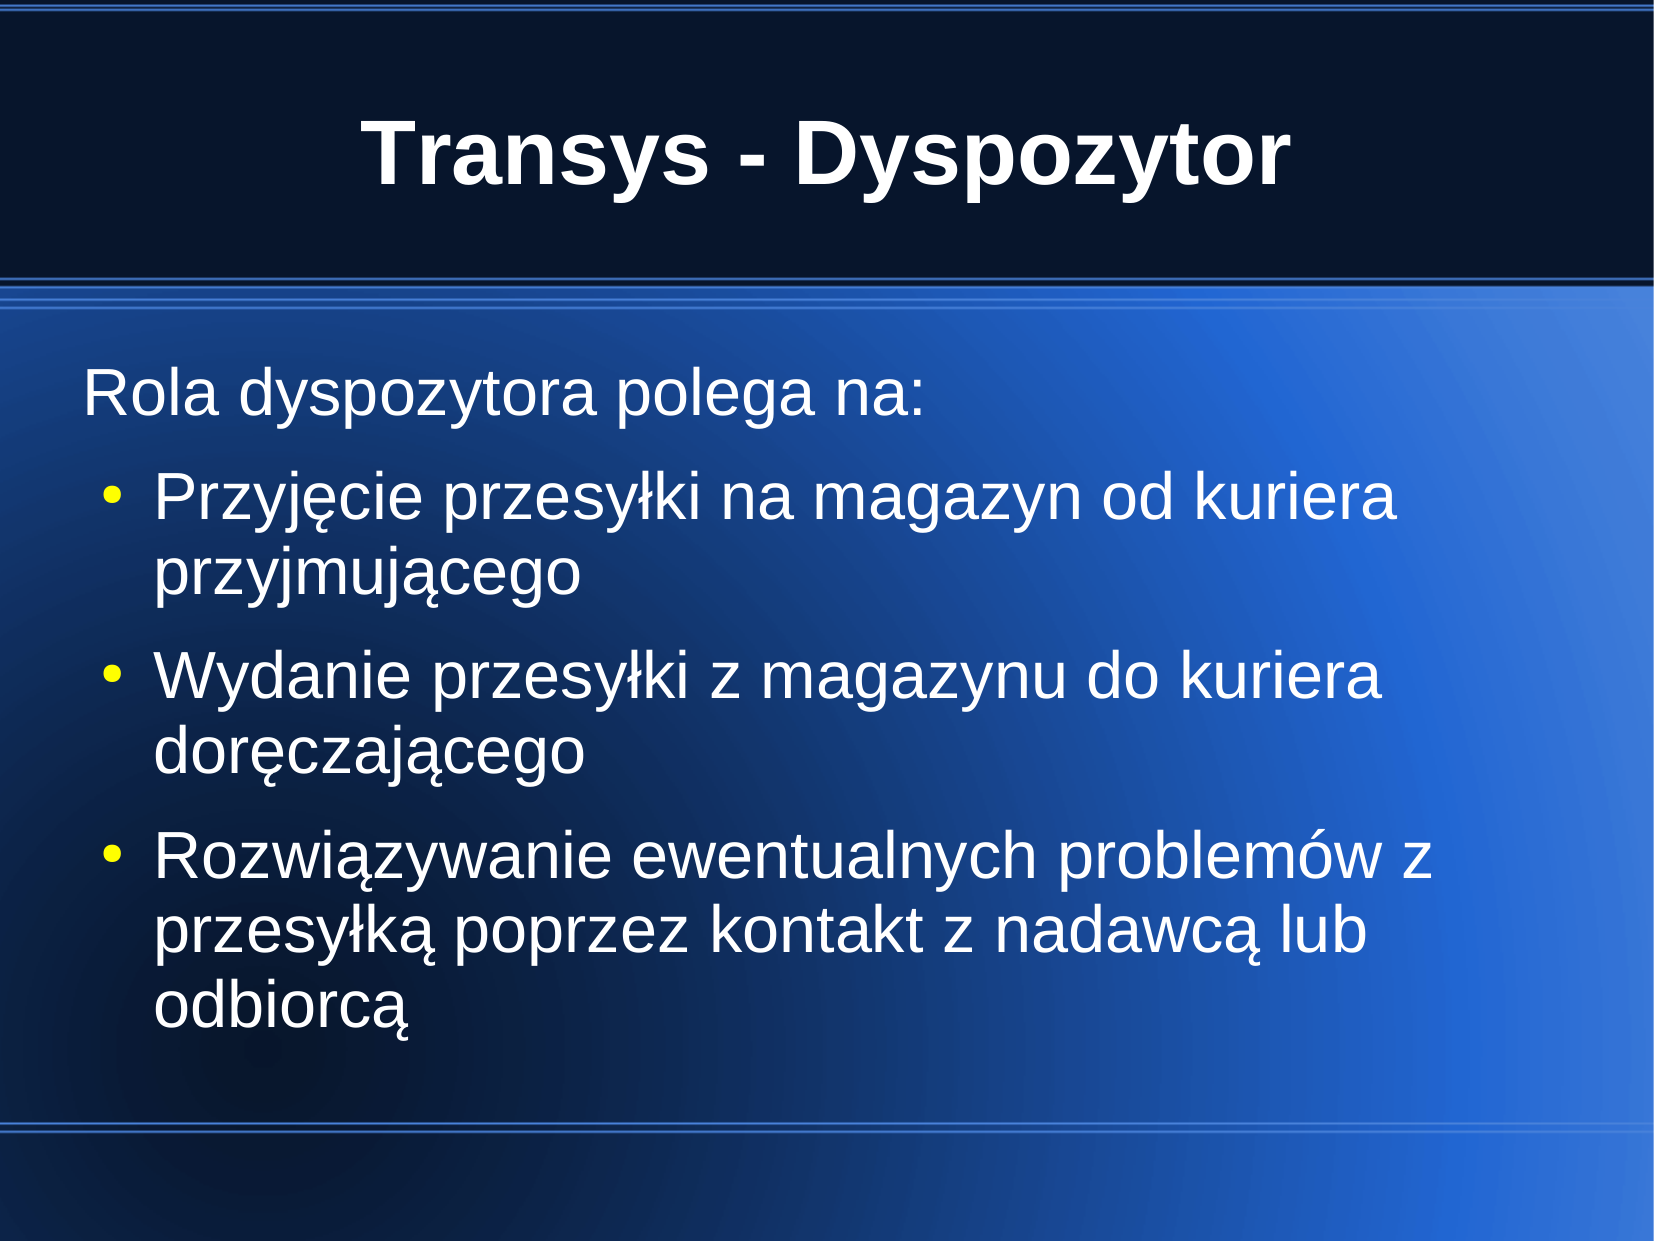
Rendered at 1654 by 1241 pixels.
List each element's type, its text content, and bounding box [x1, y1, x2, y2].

picture [0, 0, 1654, 1241]
list Rola dyspozytora polega na: Przyjęcie przesyłki na magazyn od kuriera przyjmującego Wydanie przesyłki z magazynu do kuriera doręczającego Rozwiązywanie ewentualnych problemów z przesyłką poprzez kontakt z nadawcą lub odbiorcą [82, 355, 1571, 1075]
title Transys - Dyspozytor [82, 49, 1571, 257]
